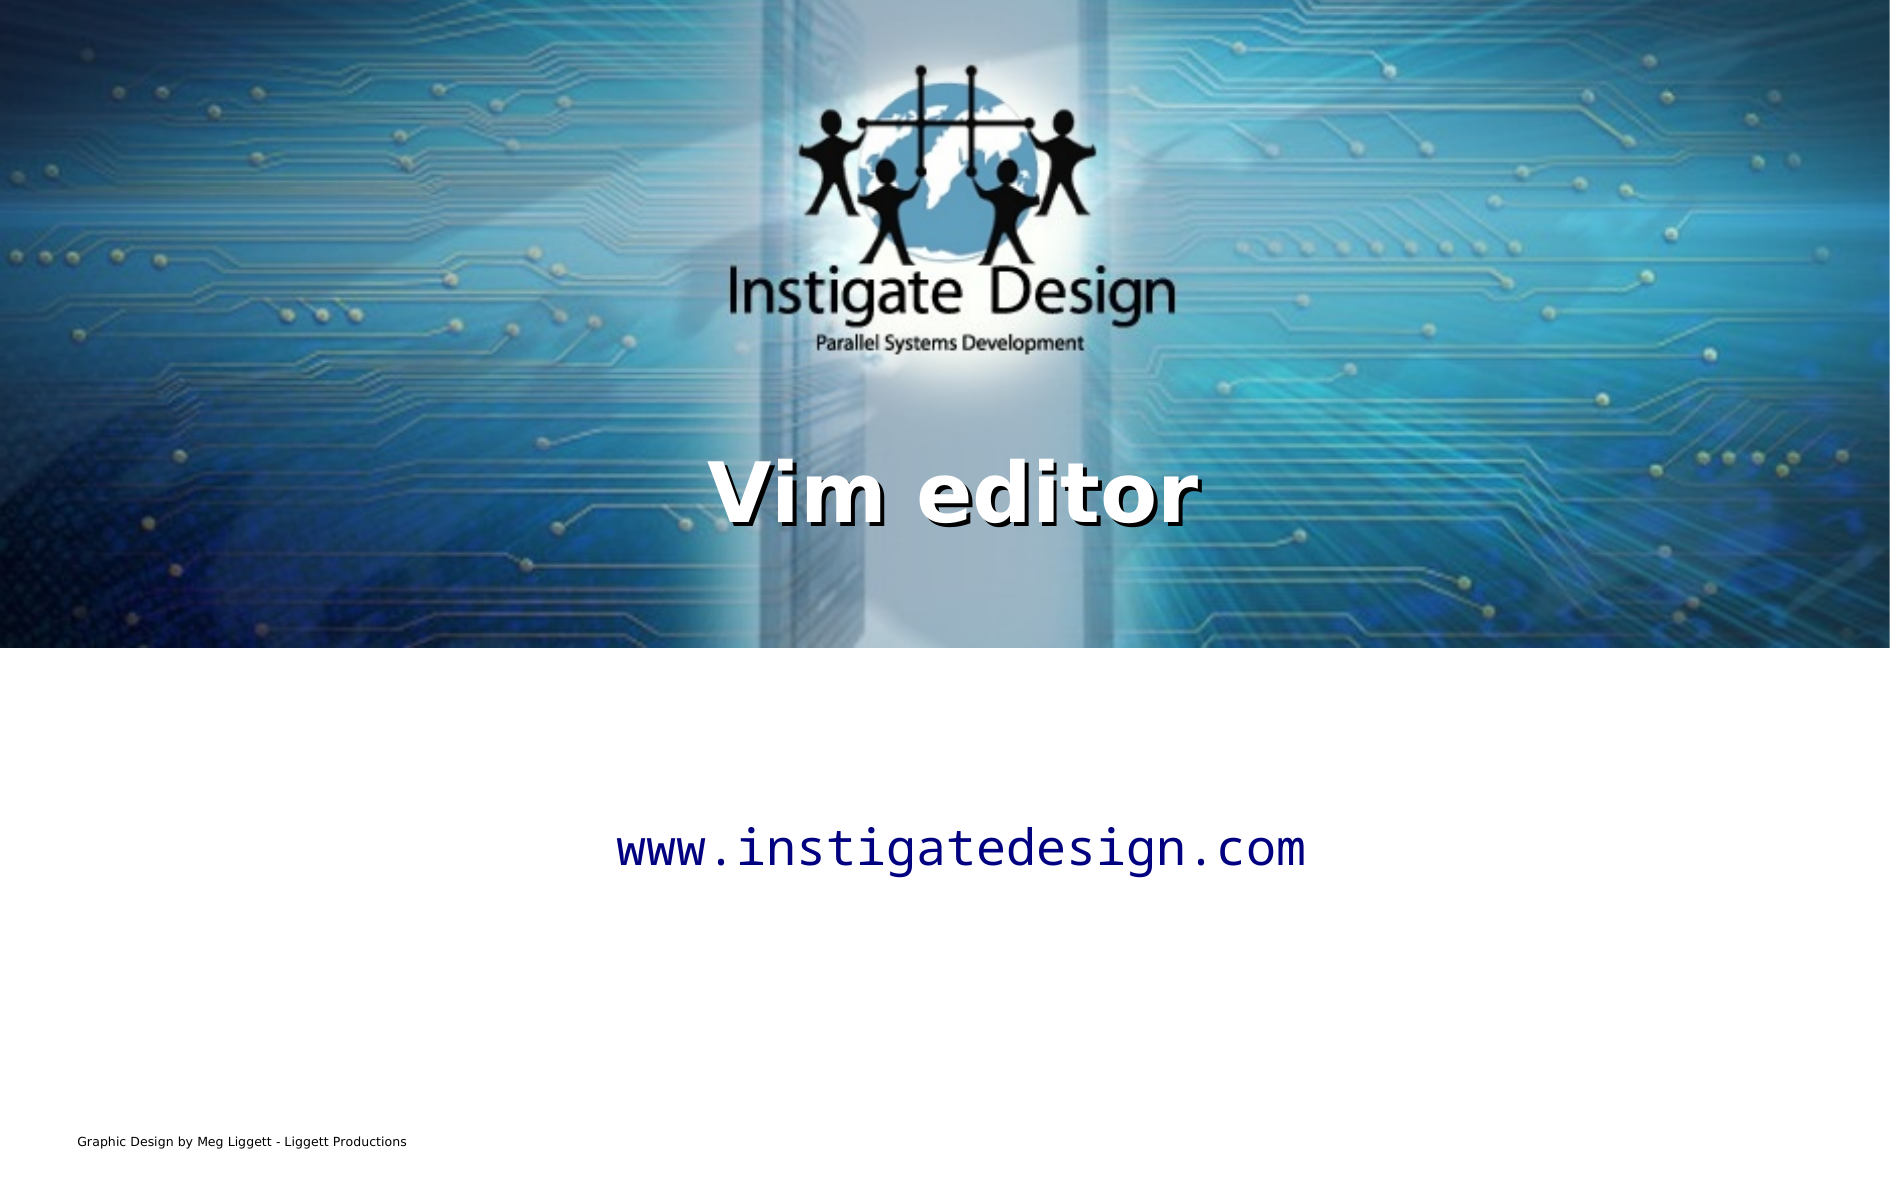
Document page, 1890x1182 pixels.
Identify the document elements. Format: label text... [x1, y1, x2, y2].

subtitle www.instigatedesign.com [300, 809, 1623, 928]
picture [0, 0, 1890, 648]
title Vim editor [150, 444, 1757, 601]
